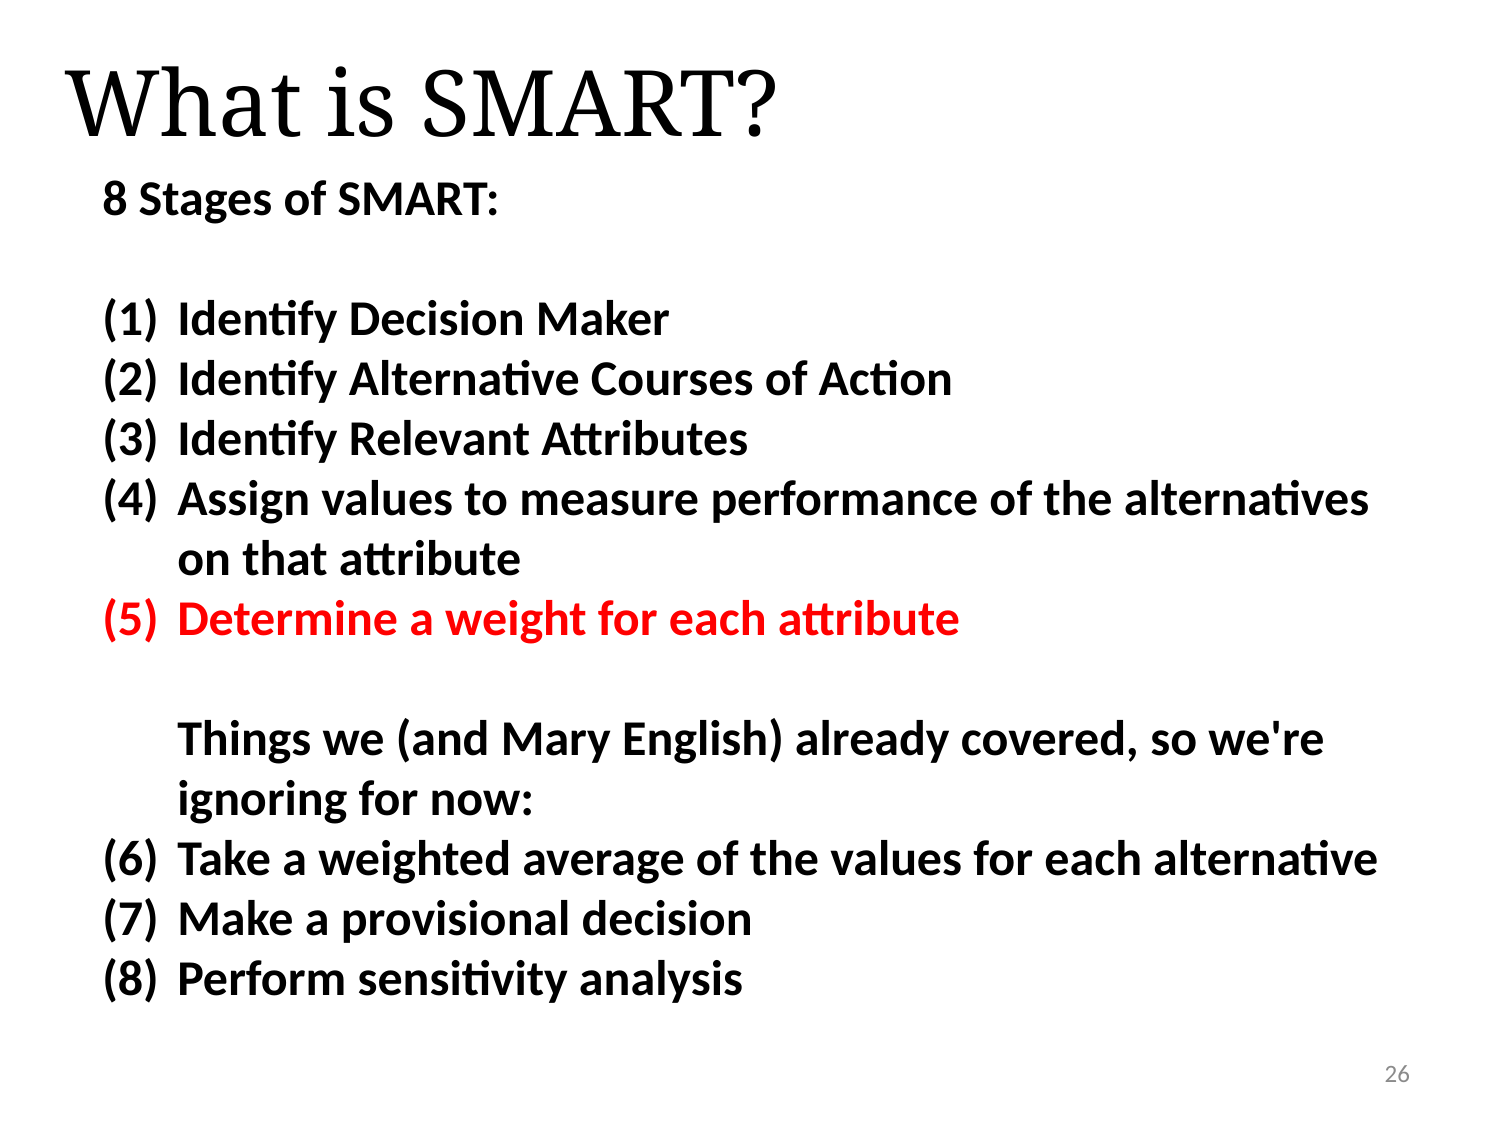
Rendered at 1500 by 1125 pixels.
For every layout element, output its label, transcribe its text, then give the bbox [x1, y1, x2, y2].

slide_number <number> [1074, 1042, 1425, 1103]
text_box What is SMART? [49, 37, 1170, 163]
text_box 8 Stages of SMART: Identify Decision Maker Identify Alternative Courses of Action Identify Relevant Attributes Assign values to measure performance of the alternatives on that attribute Determine a weight for each attribute Things we (and Mary English) already covered, so we're ignoring for now: Take a weighted average of the values for each alternative Make a provisional decision Perform sensitivity analysis [87, 157, 1413, 1073]
